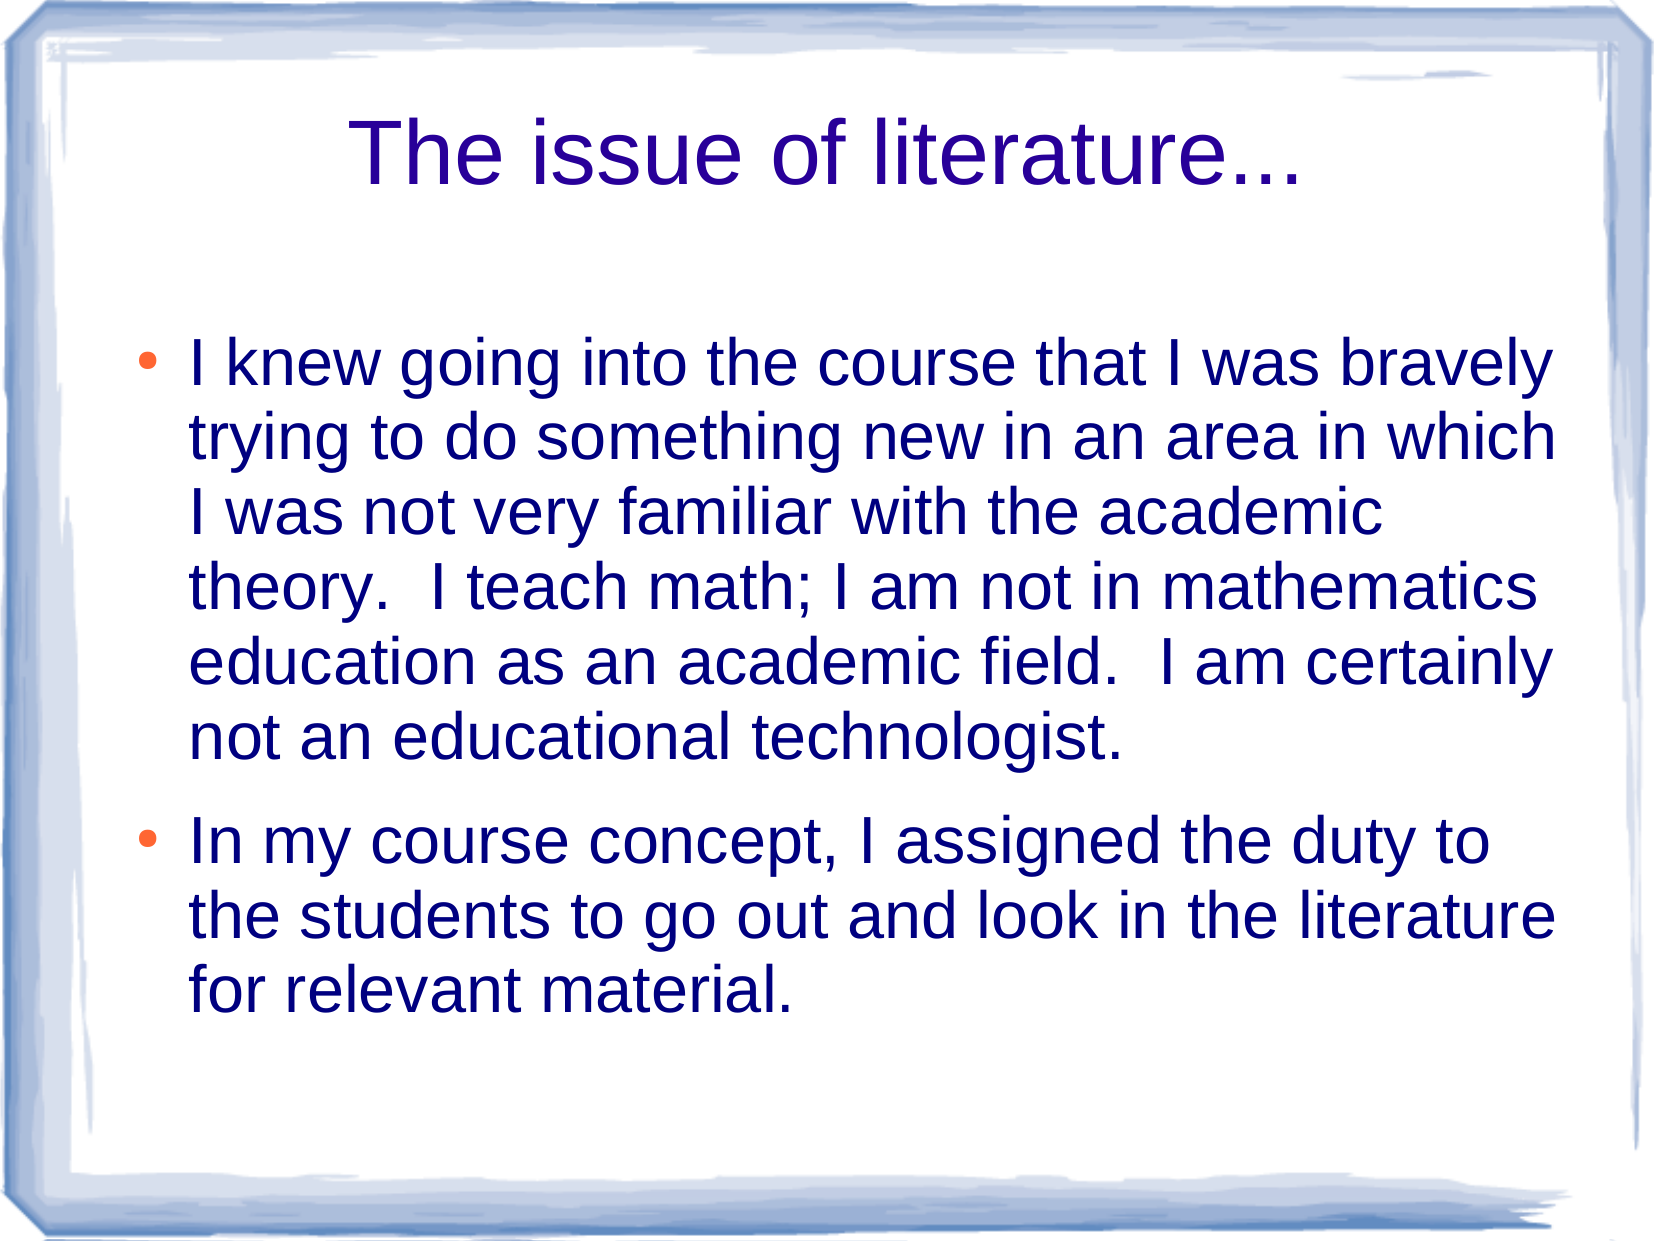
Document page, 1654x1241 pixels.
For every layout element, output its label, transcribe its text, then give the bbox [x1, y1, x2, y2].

picture [0, 0, 1654, 1241]
title The issue of literature... [82, 49, 1571, 257]
list I knew going into the course that I was bravely trying to do something new in an area in which I was not very familiar with the academic theory. I teach math; I am not in mathematics education as an academic field. I am certainly not an educational technologist. In my course concept, I assigned the duty to the students to go out and look in the literature for relevant material. [118, 324, 1571, 1028]
